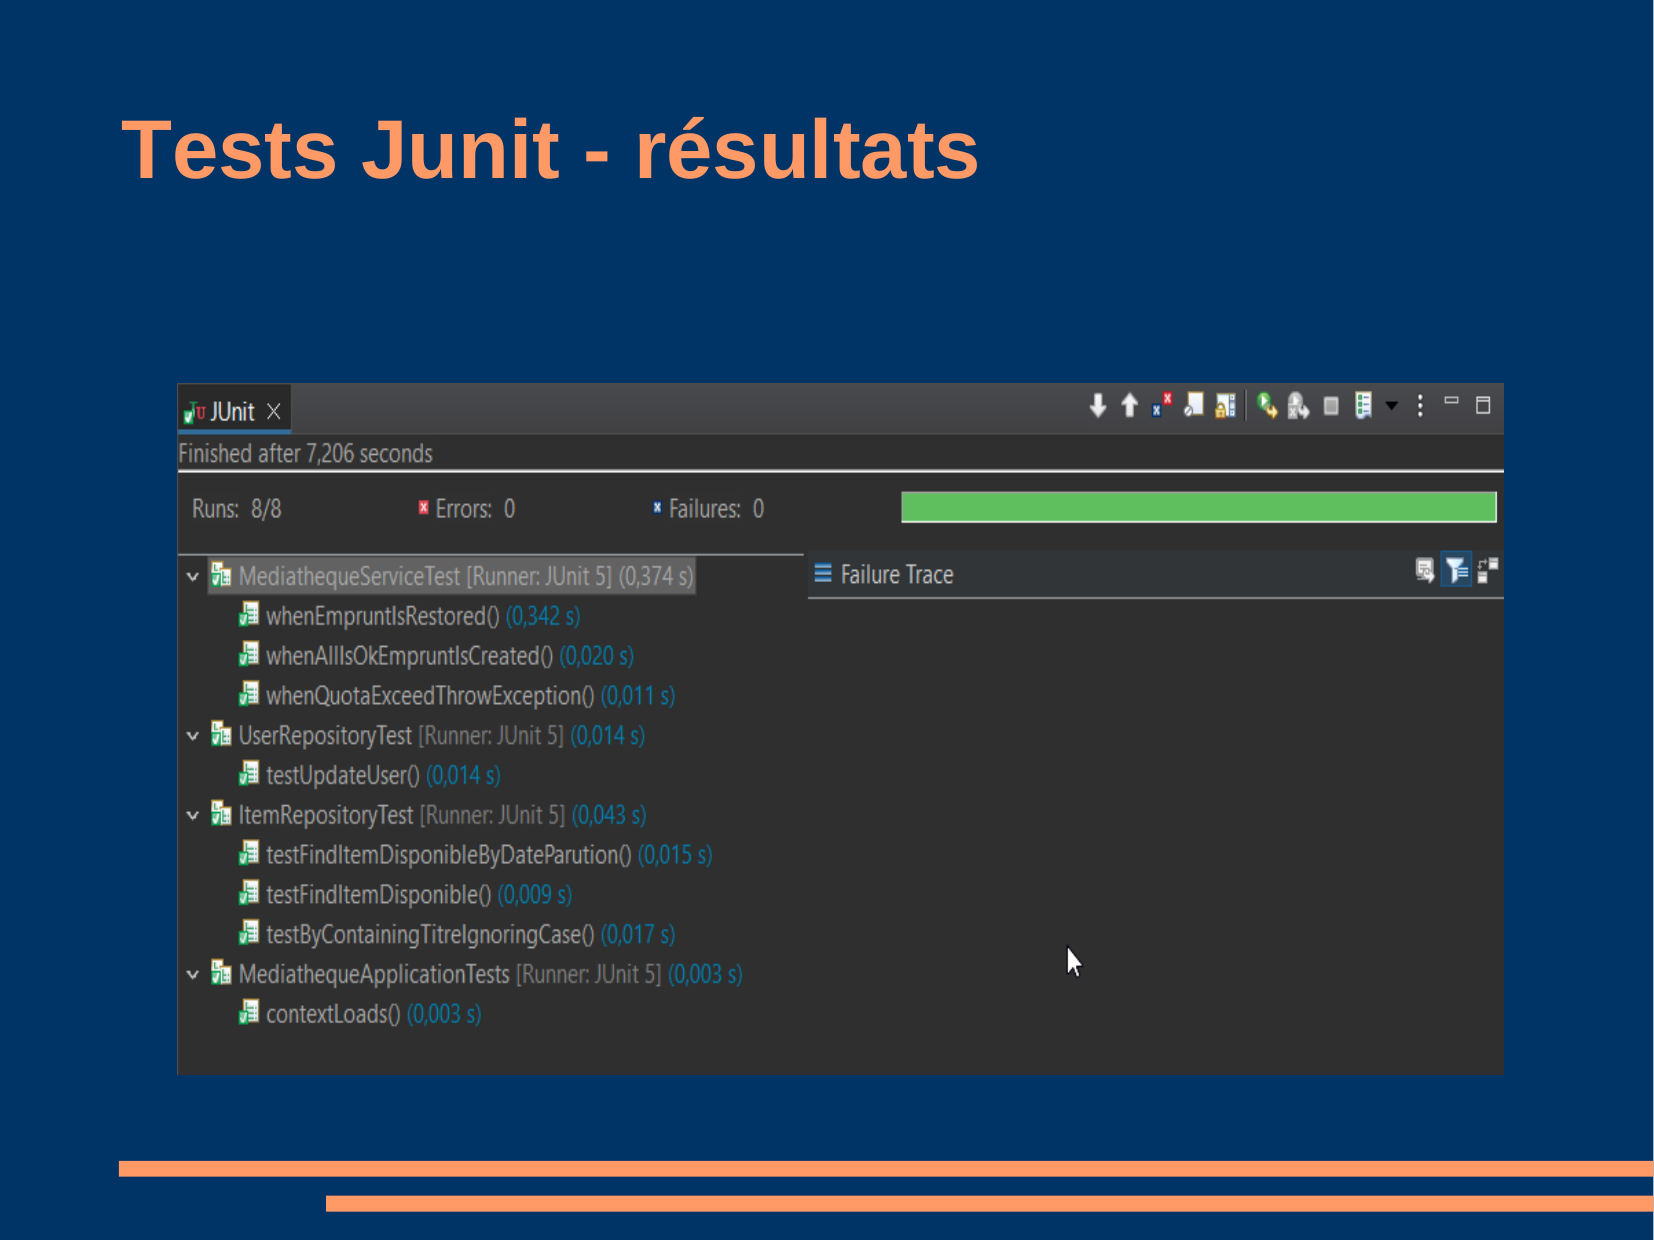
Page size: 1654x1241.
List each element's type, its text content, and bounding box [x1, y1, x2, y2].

title Tests Junit - résultats [121, 46, 1534, 254]
picture [177, 383, 1504, 1075]
